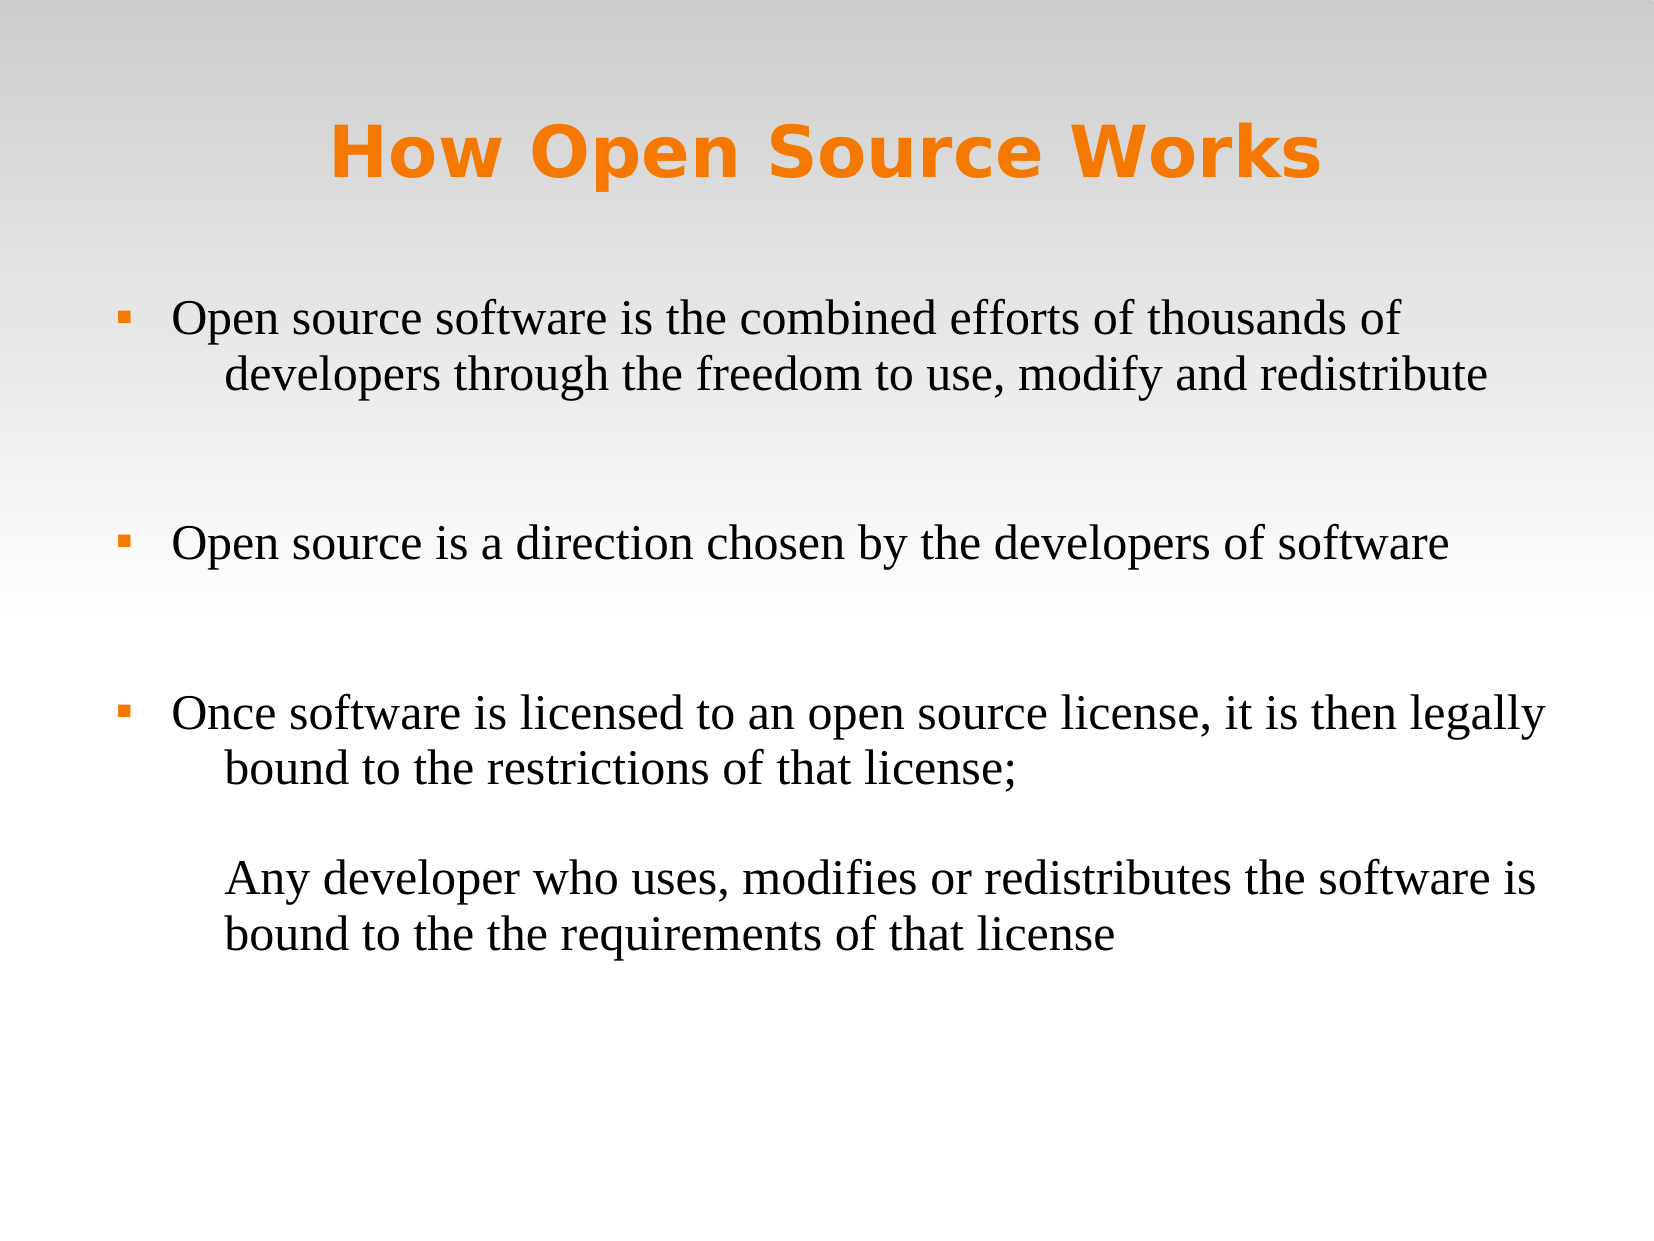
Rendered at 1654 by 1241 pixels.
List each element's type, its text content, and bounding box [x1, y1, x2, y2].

title How Open Source Works [82, 49, 1571, 257]
list Open source software is the combined efforts of thousands of developers through the freedom to use, modify and redistribute Open source is a direction chosen by the developers of software Once software is licensed to an open source license, it is then legally bound to the restrictions of that license; Any developer who uses, modifies or redistributes the software is bound to the the requirements of that license [82, 290, 1571, 1109]
